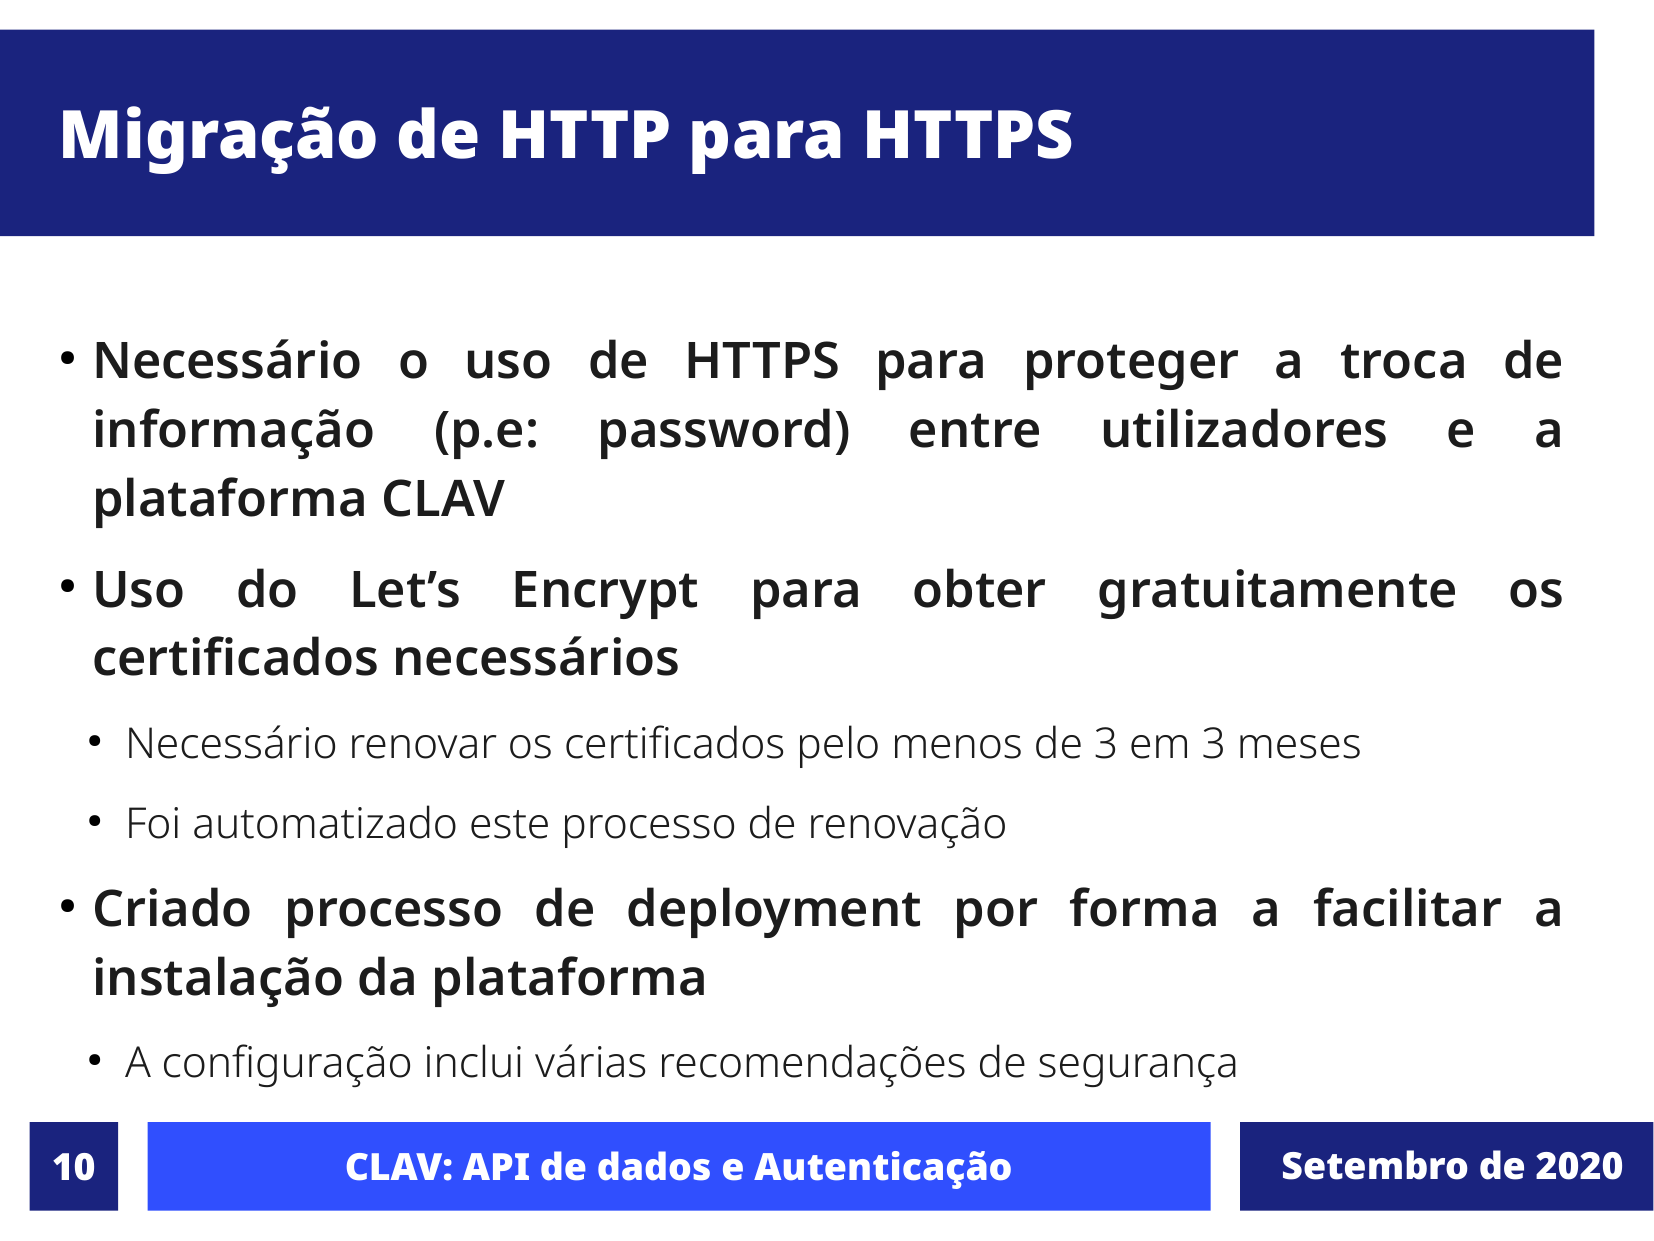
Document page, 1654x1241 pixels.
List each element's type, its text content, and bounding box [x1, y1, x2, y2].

list Necessário o uso de HTTPS para proteger a troca de informação (p.e: password) entre utilizadores e a plataforma CLAV Uso do Let’s Encrypt para obter gratuitamente os certificados necessários Necessário renovar os certificados pelo menos de 3 em 3 meses Foi automatizado este processo de renovação Criado processo de deployment por forma a facilitar a instalação da plataforma A configuração inclui várias recomendações de segurança [59, 324, 1565, 1093]
title Migração de HTTP para HTTPS [59, 59, 1595, 207]
